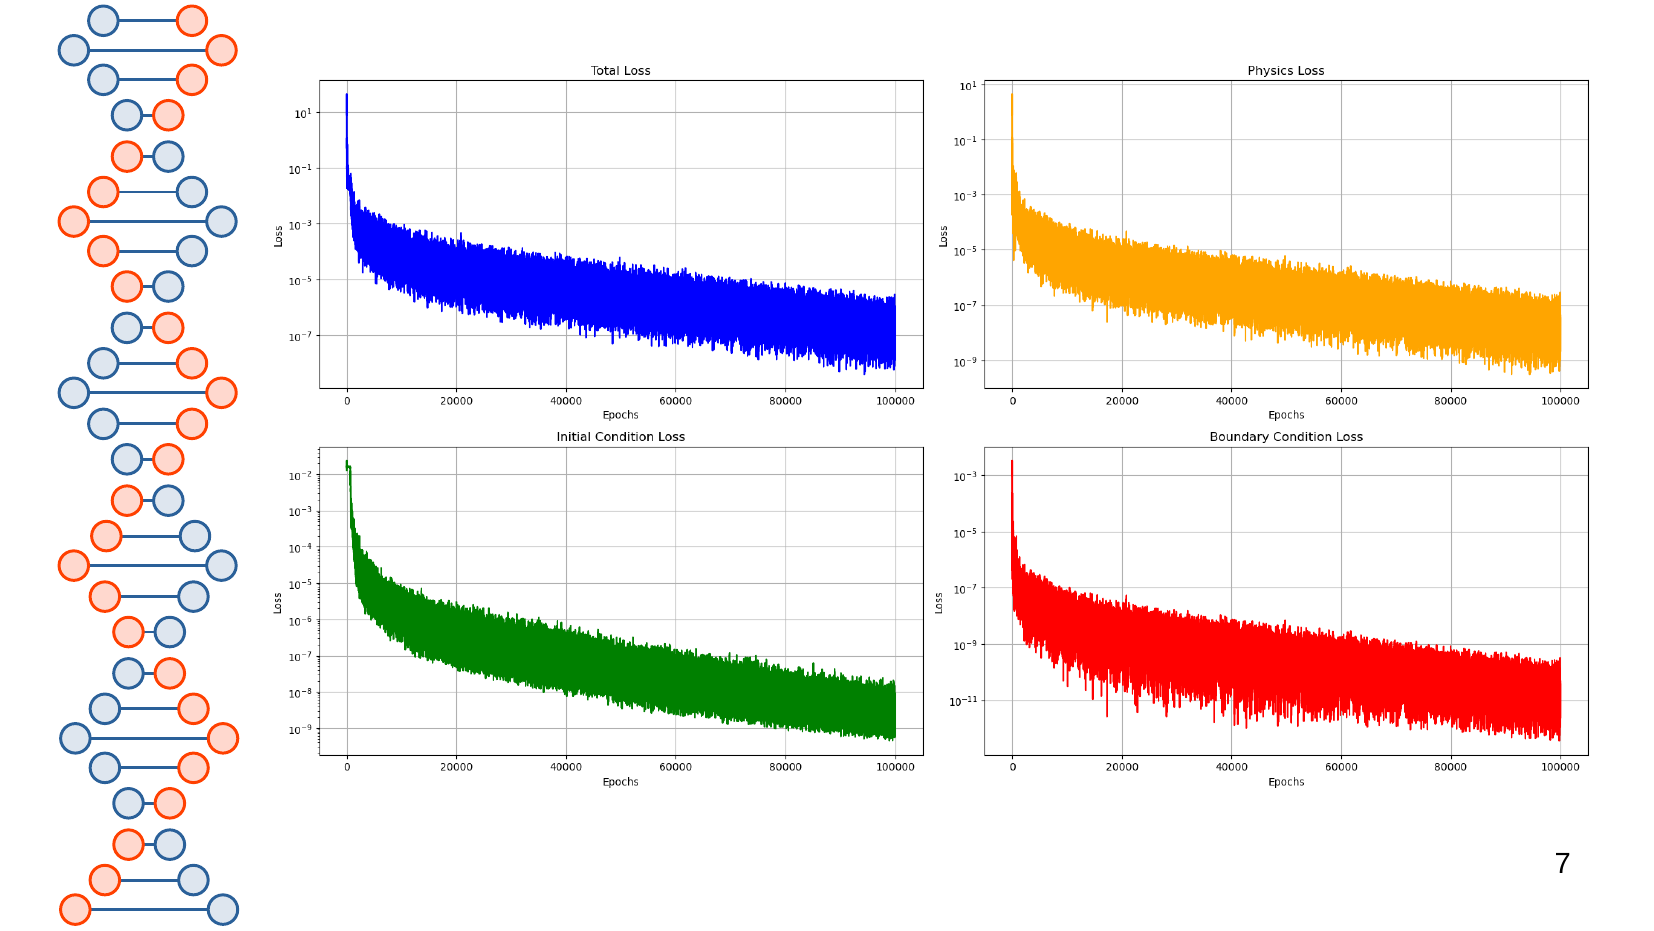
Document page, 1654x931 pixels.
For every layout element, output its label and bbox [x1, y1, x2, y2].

picture [265, 58, 1595, 794]
